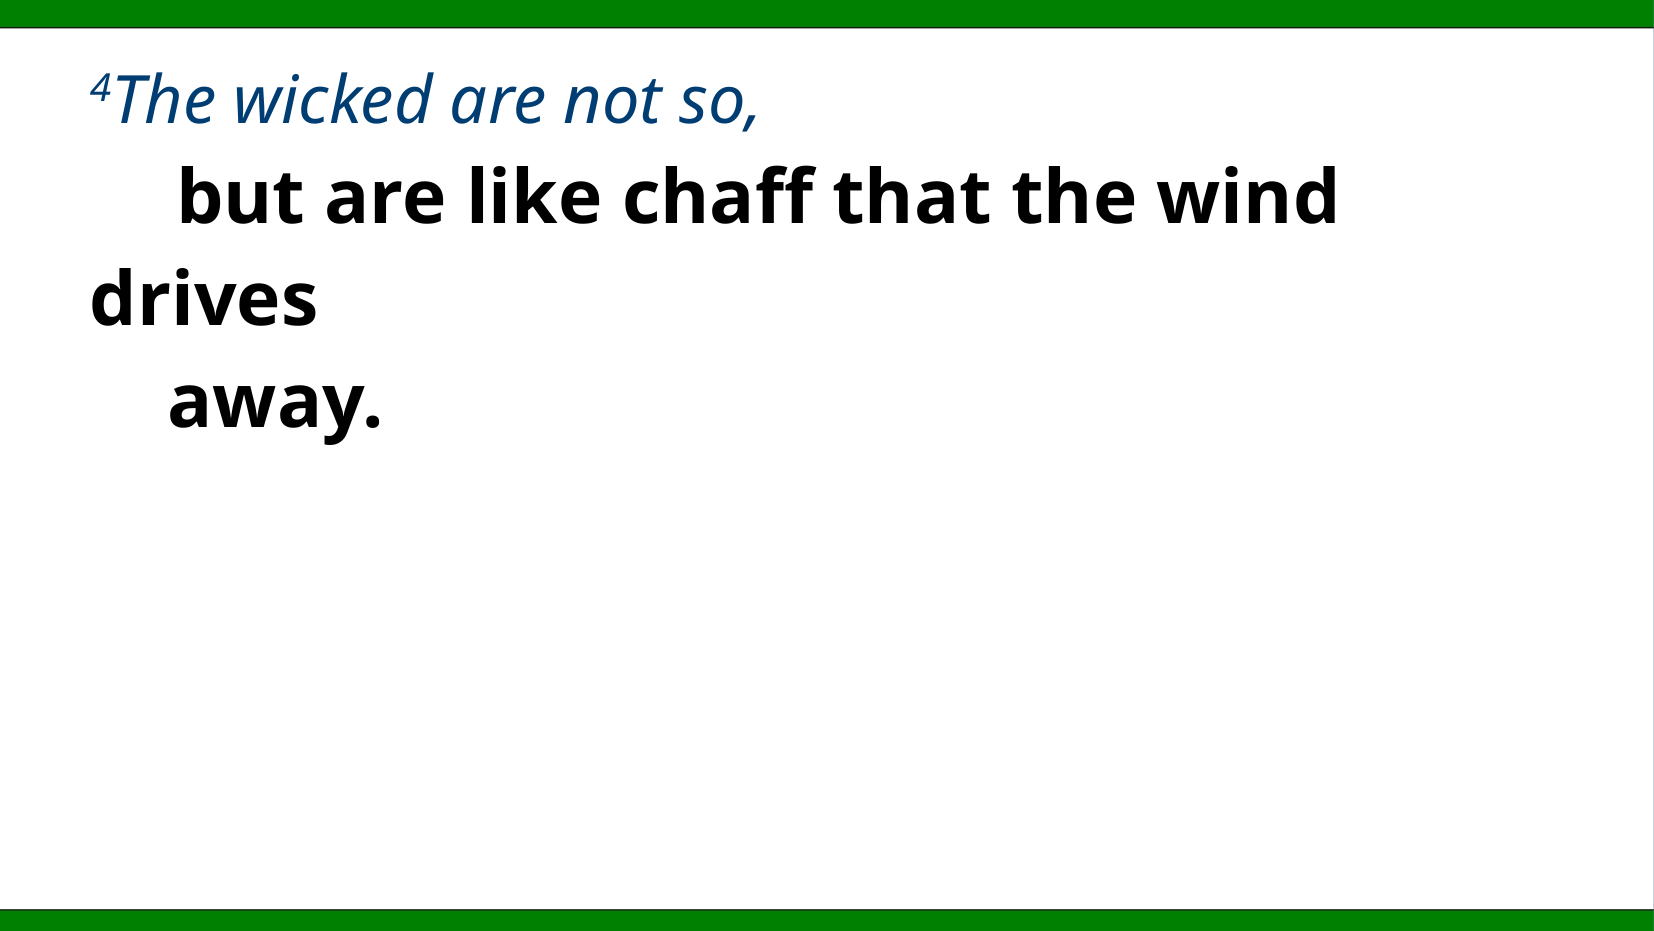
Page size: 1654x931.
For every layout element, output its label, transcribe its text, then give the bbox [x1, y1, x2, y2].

text_box 4The wicked are not so, but are like chaff that the wind drives away. [75, 45, 1546, 376]
picture [0, 0, 1654, 931]
